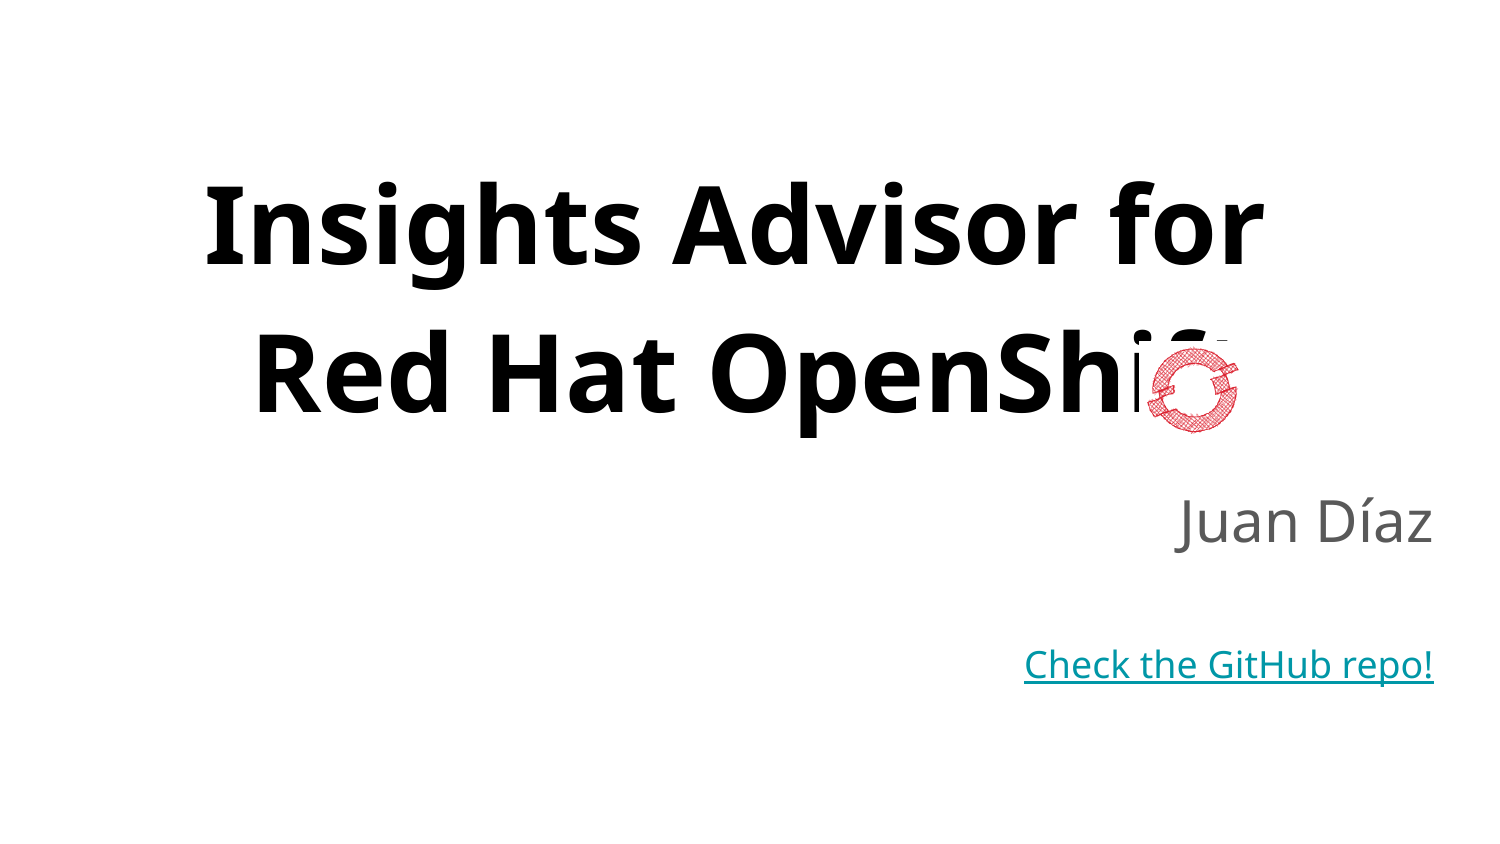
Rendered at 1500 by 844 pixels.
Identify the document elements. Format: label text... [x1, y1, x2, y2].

title Insights Advisor for Red Hat OpenShift [51, 122, 1449, 459]
subtitle Juan Díaz Check the GitHub repo! [51, 464, 1449, 719]
picture [1139, 341, 1245, 438]
